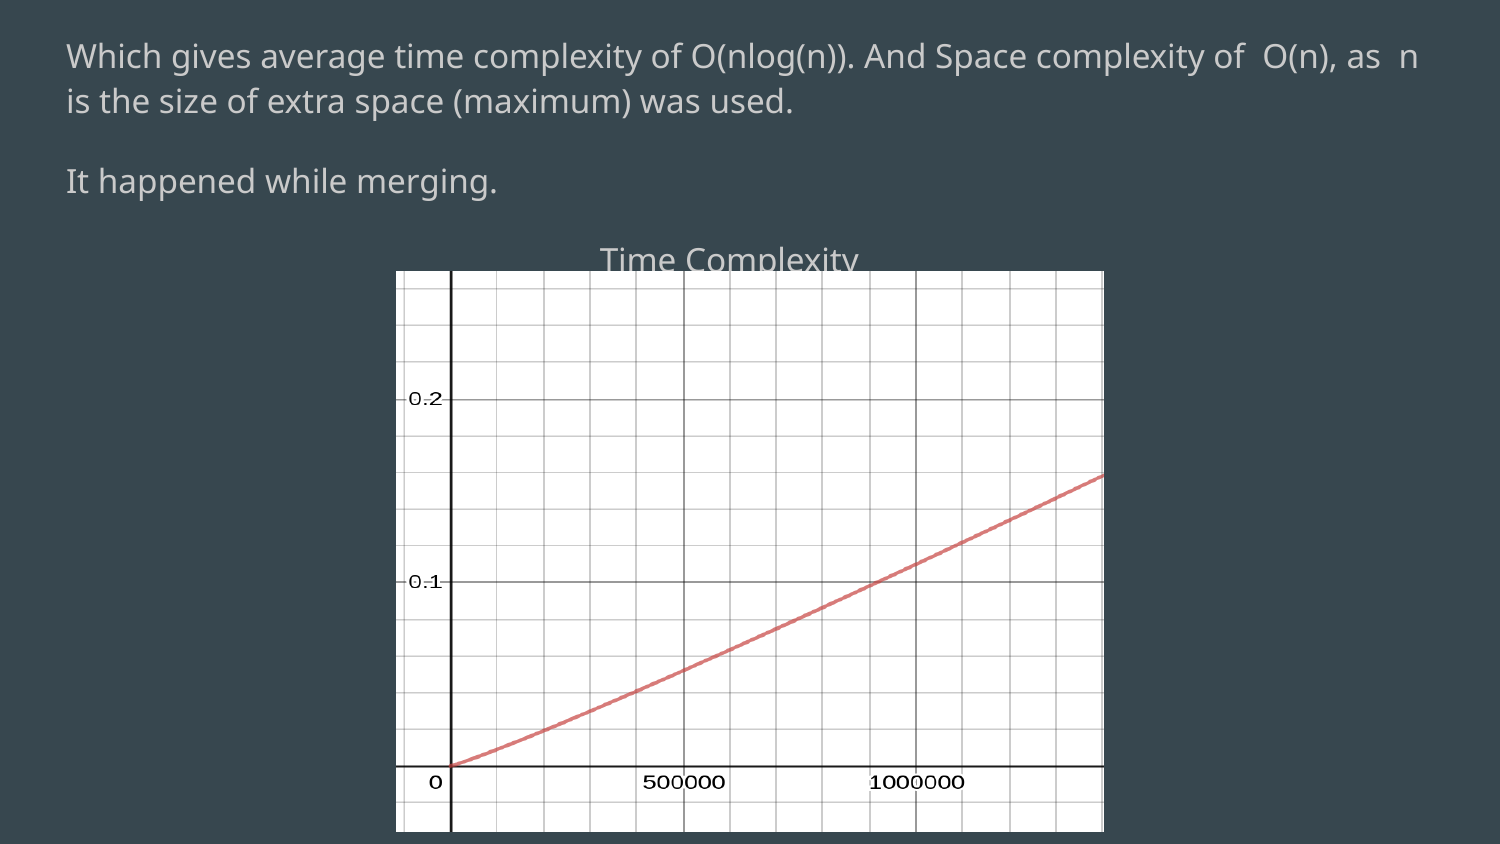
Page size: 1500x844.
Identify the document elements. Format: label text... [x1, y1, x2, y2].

list Which gives average time complexity of O(nlog(n)). And Space complexity of O(n), as n is the size of extra space (maximum) was used. It happened while merging. Time Complexity [51, 13, 1449, 689]
picture [396, 271, 1104, 832]
